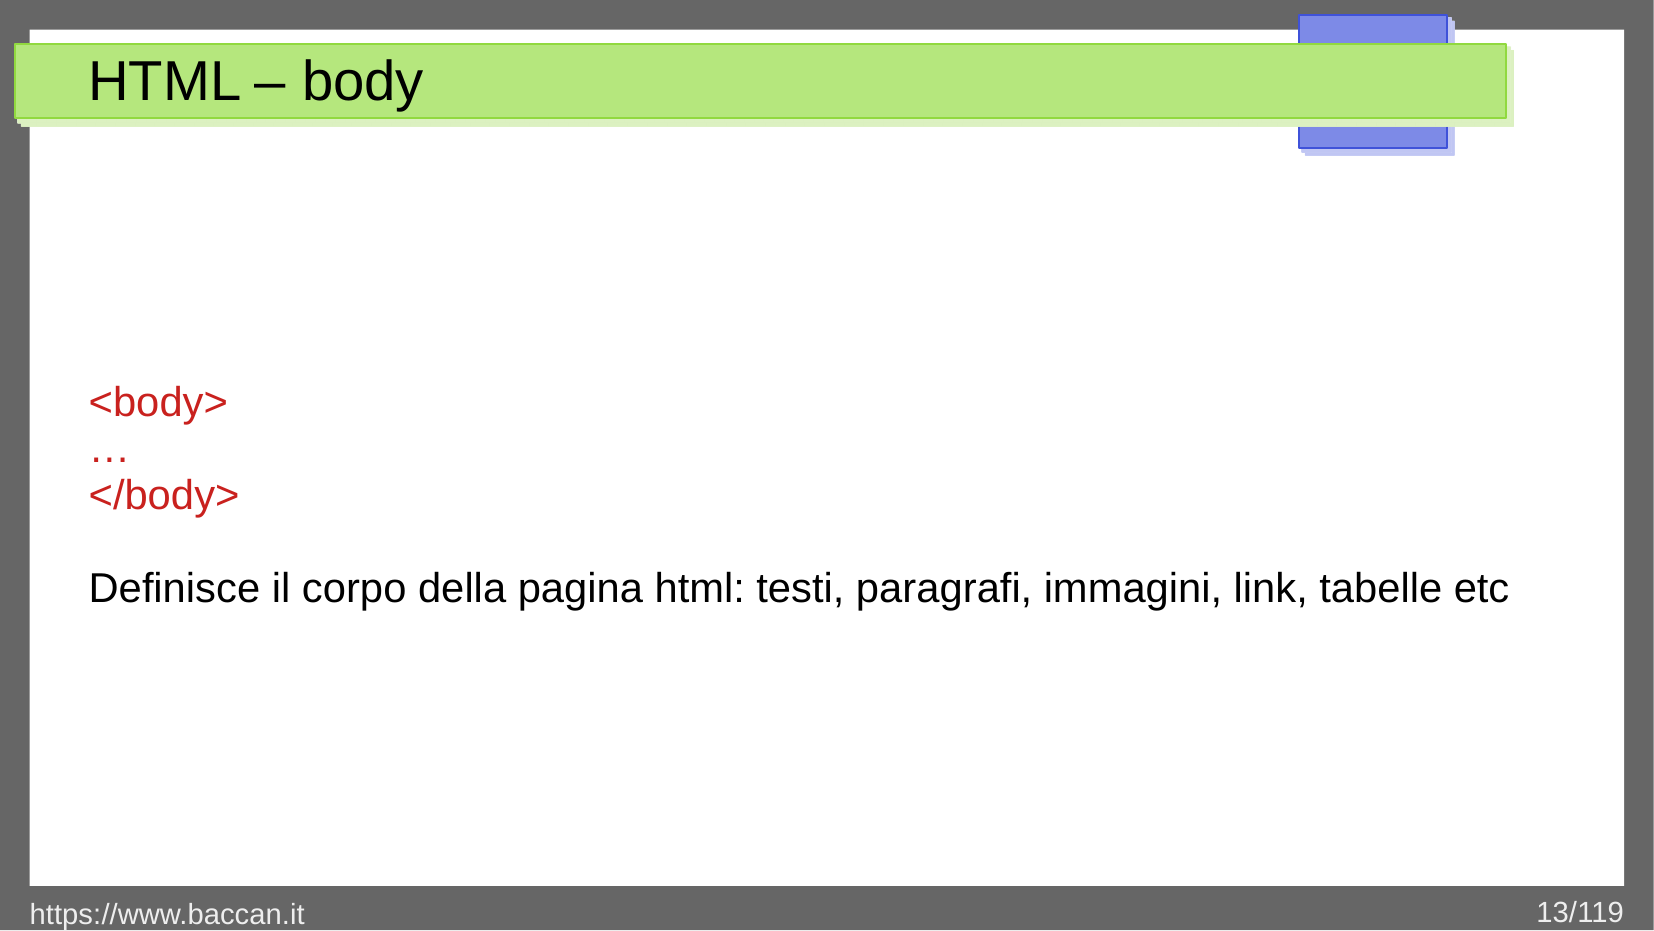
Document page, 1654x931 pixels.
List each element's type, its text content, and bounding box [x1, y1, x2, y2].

title HTML – body [88, 44, 1506, 119]
text_box <body> … </body> Definisce il corpo della pagina html: testi, paragrafi, immagini, link, tabelle etc [88, 169, 1565, 821]
